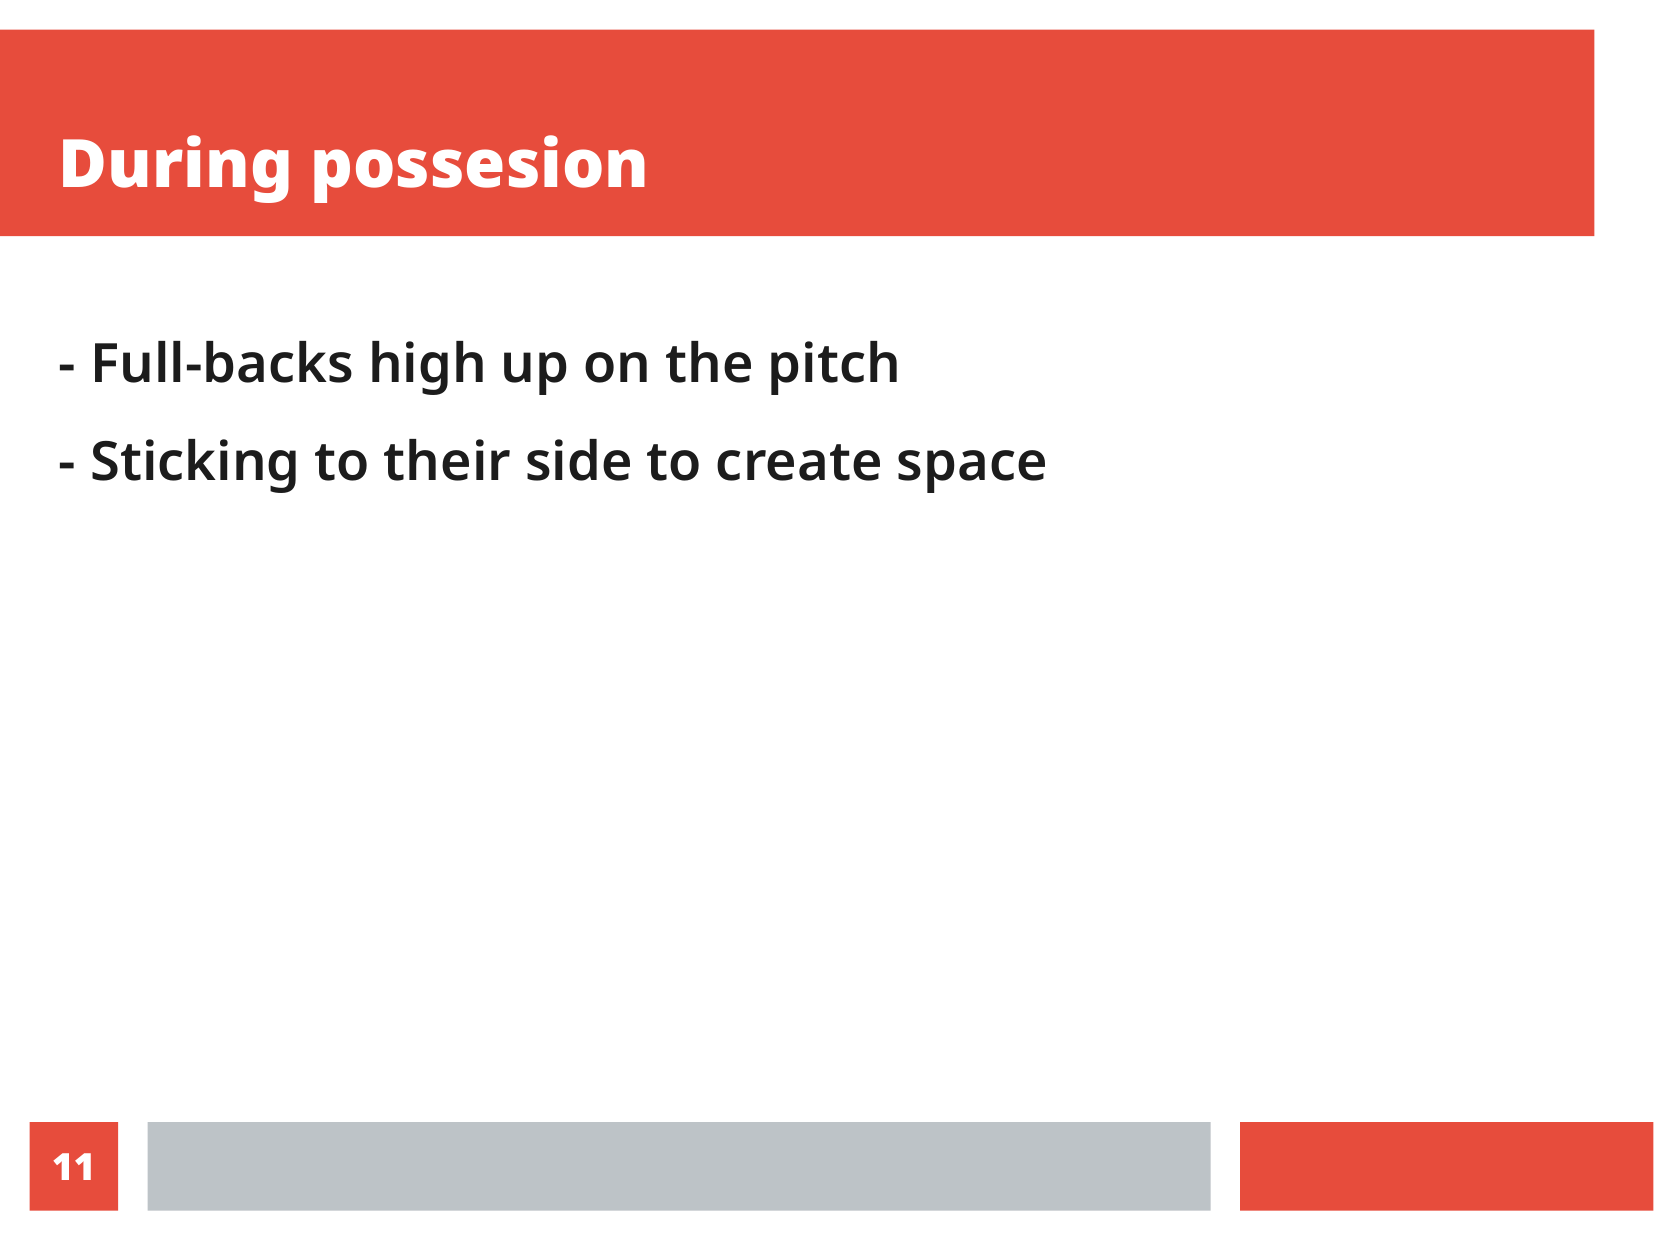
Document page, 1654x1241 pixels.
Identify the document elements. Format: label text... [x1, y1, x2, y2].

list - Full-backs high up on the pitch - Sticking to their side to create space [59, 324, 1565, 1093]
title During possesion [59, 59, 1595, 207]
